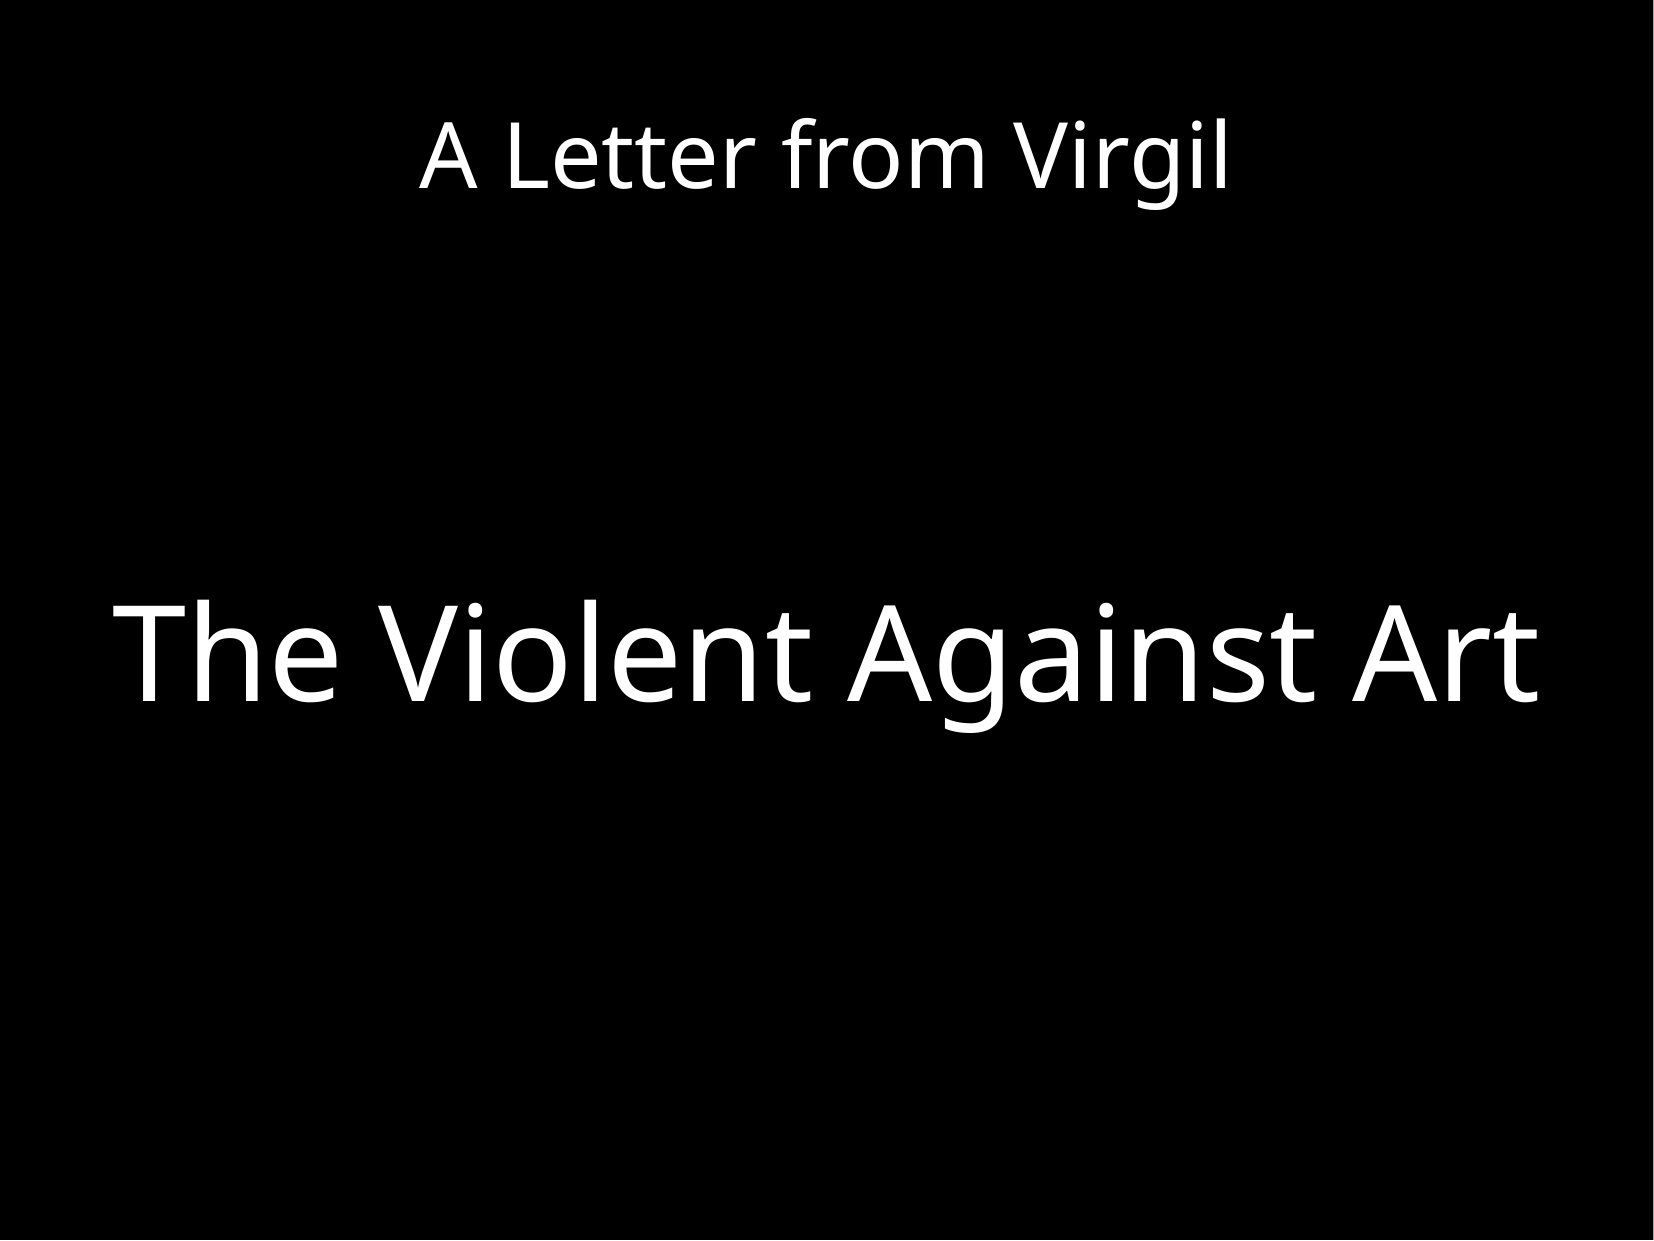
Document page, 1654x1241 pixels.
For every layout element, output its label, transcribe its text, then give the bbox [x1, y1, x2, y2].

subtitle The Violent Against Art [82, 290, 1571, 1010]
title A Letter from Virgil [82, 49, 1571, 257]
